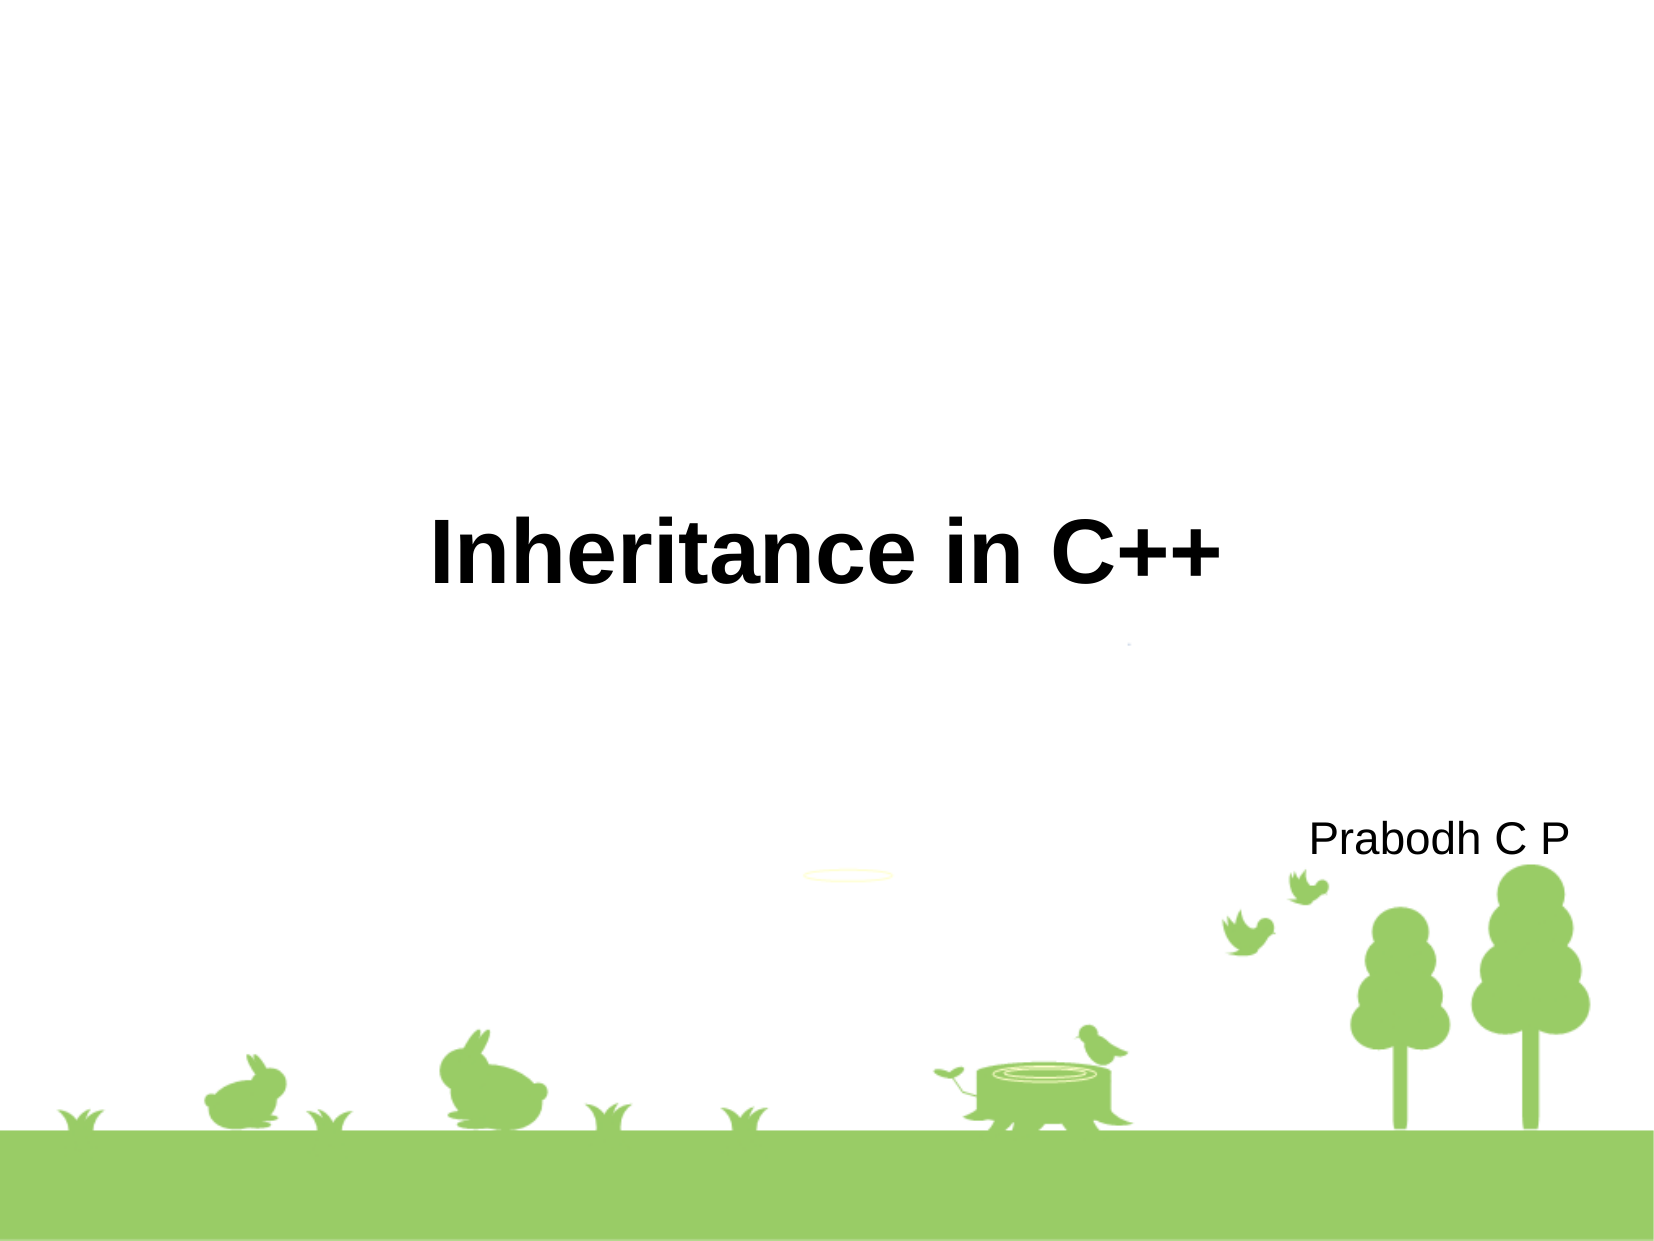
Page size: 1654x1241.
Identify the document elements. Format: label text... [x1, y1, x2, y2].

picture [0, 0, 1654, 1241]
subtitle Prabodh C P [82, 744, 1571, 934]
title Inheritance in C++ [82, 418, 1571, 686]
